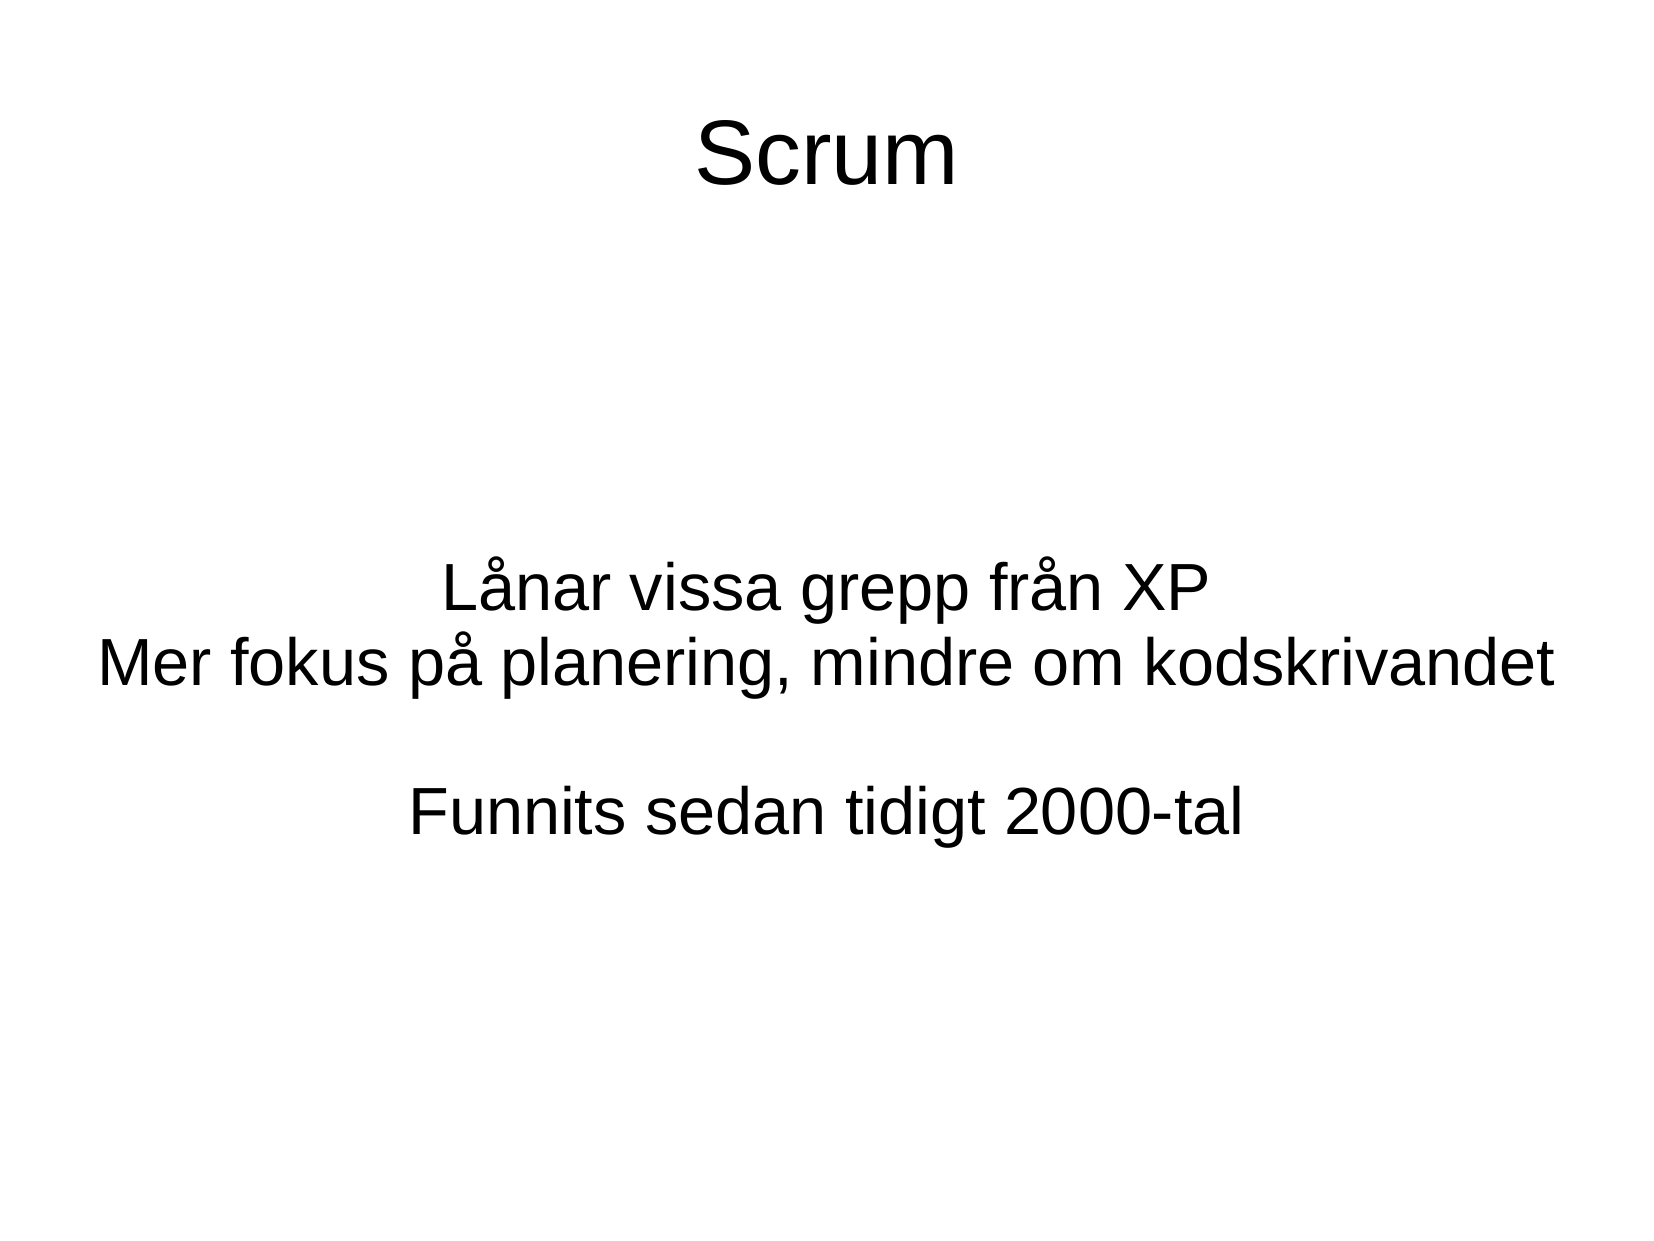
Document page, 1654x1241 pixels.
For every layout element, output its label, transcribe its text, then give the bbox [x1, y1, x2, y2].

title Scrum [82, 49, 1571, 257]
subtitle Lånar vissa grepp från XP Mer fokus på planering, mindre om kodskrivandet Funnits sedan tidigt 2000-tal [82, 290, 1571, 1109]
